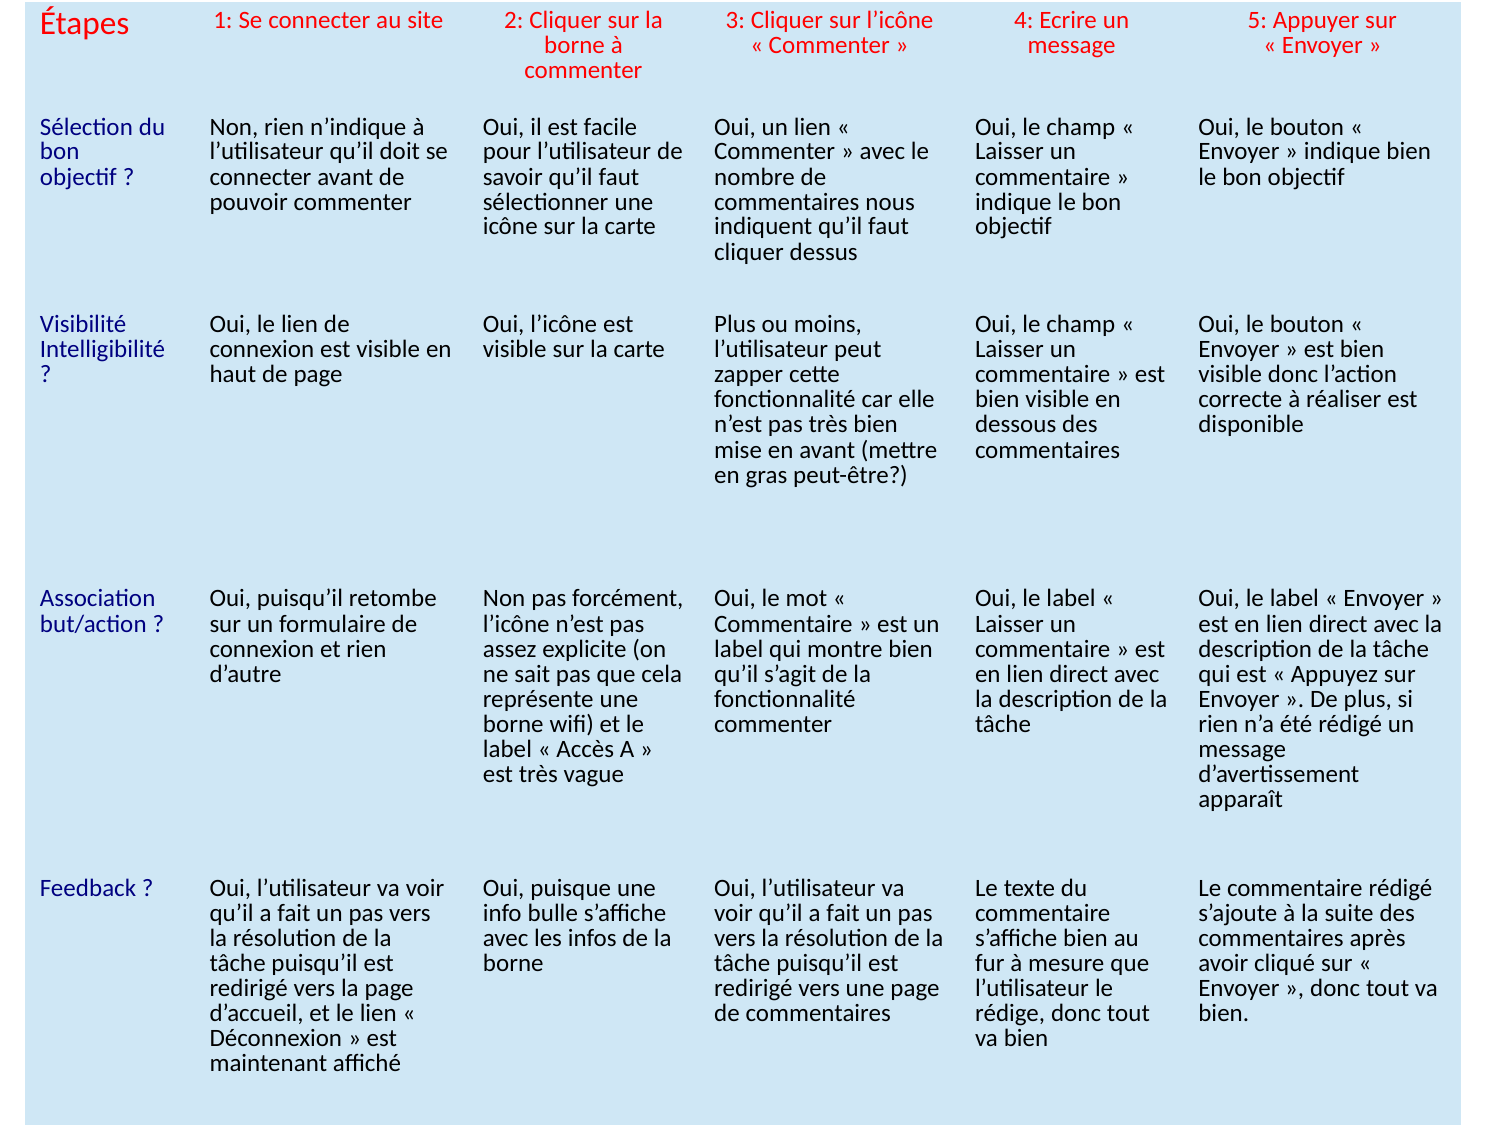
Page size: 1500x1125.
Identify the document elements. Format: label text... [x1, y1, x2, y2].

table_cell Oui, le label « Laisser un commentaire » est en lien direct avec la description de la tâche [960, 581, 1183, 870]
table_cell Oui, il est facile pour l’utilisateur de savoir qu’il faut sélectionner une icône sur la carte [468, 109, 699, 307]
table_cell Oui, le lien de connexion est visible en haut de page [195, 307, 468, 581]
table_cell Oui, le champ « Laisser un commentaire » indique le bon objectif [960, 109, 1183, 307]
table_cell Oui, l’utilisateur va voir qu’il a fait un pas vers la résolution de la tâche puisqu’il est redirigé vers la page d’accueil, et le lien « Déconnexion » est maintenant affiché [195, 870, 468, 1125]
table_header 5: Appuyer sur « Envoyer » [1183, 2, 1461, 109]
table_cell Oui, puisqu’il retombe sur un formulaire de connexion et rien d’autre [195, 581, 468, 870]
table_cell Plus ou moins, l’utilisateur peut zapper cette fonctionnalité car elle n’est pas très bien mise en avant (mettre en gras peut-être?) [699, 307, 960, 581]
table_cell Oui, un lien « Commenter » avec le nombre de commentaires nous indiquent qu’il faut cliquer dessus [699, 109, 960, 307]
table_cell Visibilité Intelligibilité ? [25, 307, 195, 581]
table_header 3: Cliquer sur l’icône « Commenter » [699, 2, 960, 109]
table_cell Non, rien n’indique à l’utilisateur qu’il doit se connecter avant de pouvoir commenter [195, 109, 468, 307]
table_cell Oui, le bouton « Envoyer » est bien visible donc l’action correcte à réaliser est disponible [1183, 307, 1461, 581]
table_cell Sélection du bon objectif ? [25, 109, 195, 307]
table_cell Oui, puisque une info bulle s’affiche avec les infos de la borne [468, 870, 699, 1125]
table_cell Non pas forcément, l’icône n’est pas assez explicite (on ne sait pas que cela représente une borne wifi) et le label « Accès A » est très vague [468, 581, 699, 870]
table_cell Oui, le label « Envoyer » est en lien direct avec la description de la tâche qui est « Appuyez sur Envoyer ». De plus, si rien n’a été rédigé un message d’avertissement apparaît [1183, 581, 1461, 870]
table_header 1: Se connecter au site [195, 2, 468, 109]
table_cell Oui, l’icône est visible sur la carte [468, 307, 699, 581]
table_header 4: Ecrire un message [960, 2, 1183, 109]
table_cell Feedback ? [25, 870, 195, 1125]
table_cell Oui, le champ « Laisser un commentaire » est bien visible en dessous des commentaires [960, 307, 1183, 581]
table_header Étapes [25, 2, 195, 109]
table_cell Le texte du commentaire s’affiche bien au fur à mesure que l’utilisateur le rédige, donc tout va bien [960, 870, 1183, 1125]
table_cell Oui, l’utilisateur va voir qu’il a fait un pas vers la résolution de la tâche puisqu’il est redirigé vers une page de commentaires [699, 870, 960, 1125]
table_cell Oui, le bouton « Envoyer » indique bien le bon objectif [1183, 109, 1461, 307]
table_header 2: Cliquer sur la borne à commenter [468, 2, 699, 109]
table_cell Le commentaire rédigé s’ajoute à la suite des commentaires après avoir cliqué sur « Envoyer », donc tout va bien. [1183, 870, 1461, 1125]
table_cell Association but/action ? [25, 581, 195, 870]
table_cell Oui, le mot « Commentaire » est un label qui montre bien qu’il s’agit de la fonctionnalité commenter [699, 581, 960, 870]
